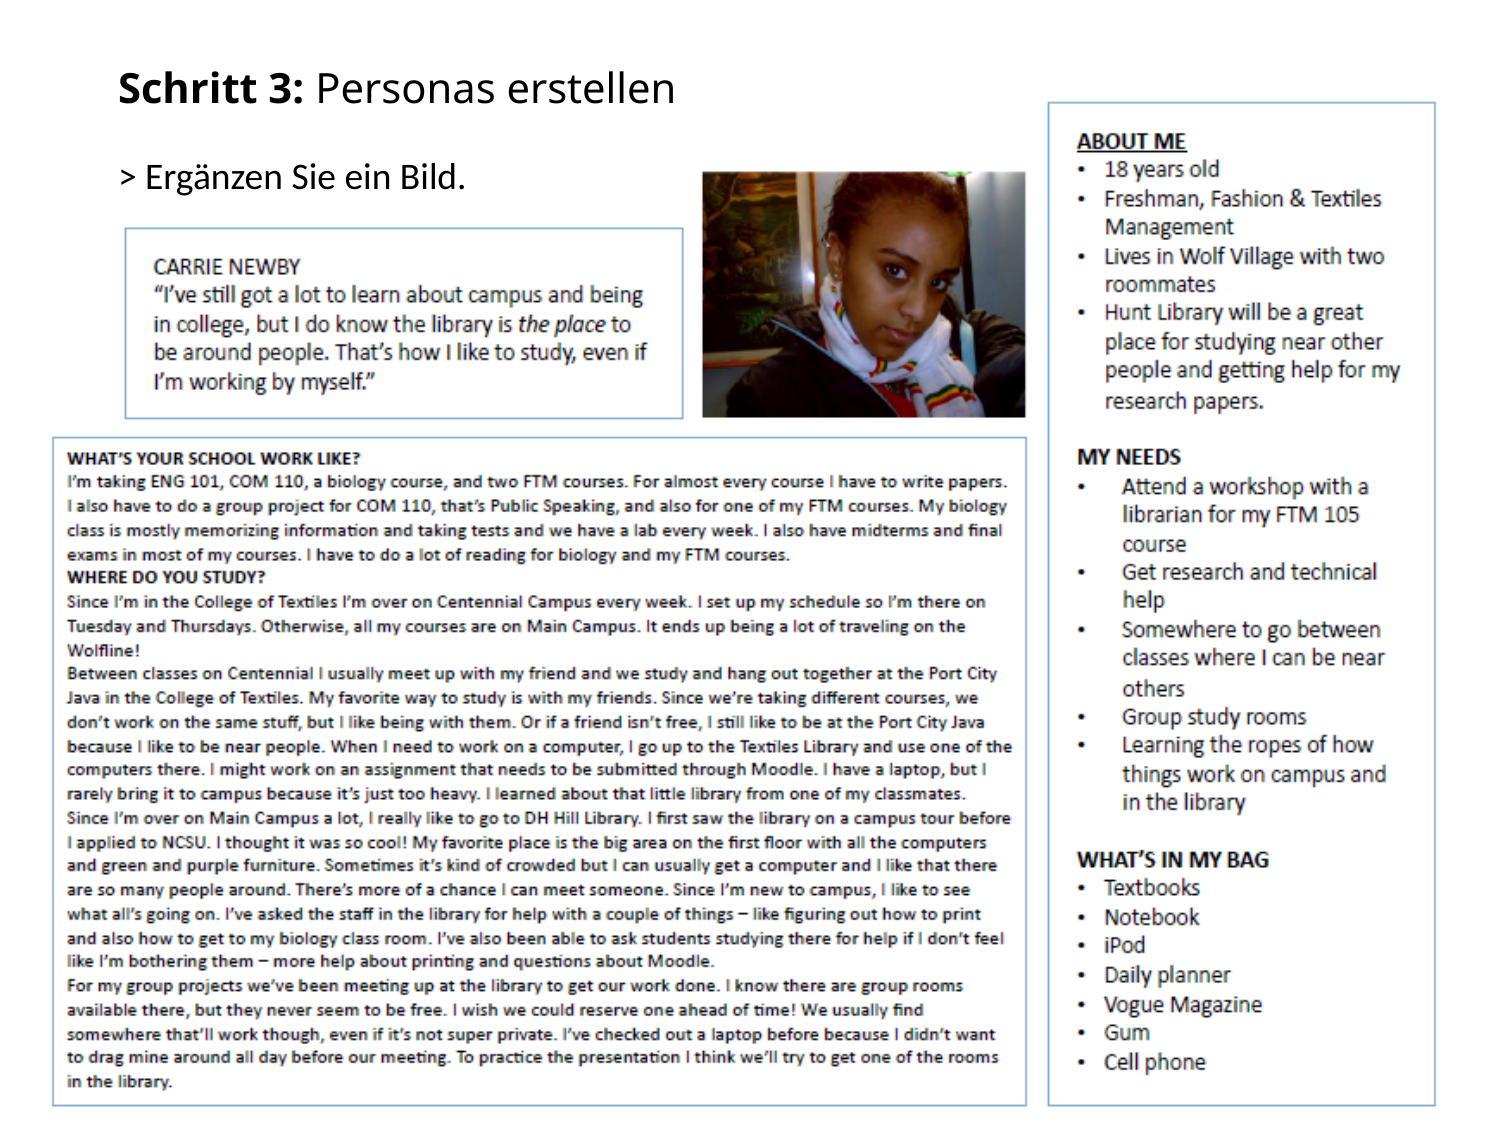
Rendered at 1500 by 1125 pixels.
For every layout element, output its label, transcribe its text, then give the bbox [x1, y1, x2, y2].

text_box > Ergänzen Sie ein Bild. [103, 149, 1397, 1014]
title Schritt 3: Personas erstellen [103, 59, 1397, 122]
text_box [61, 96, 457, 191]
picture [37, 97, 1448, 1118]
